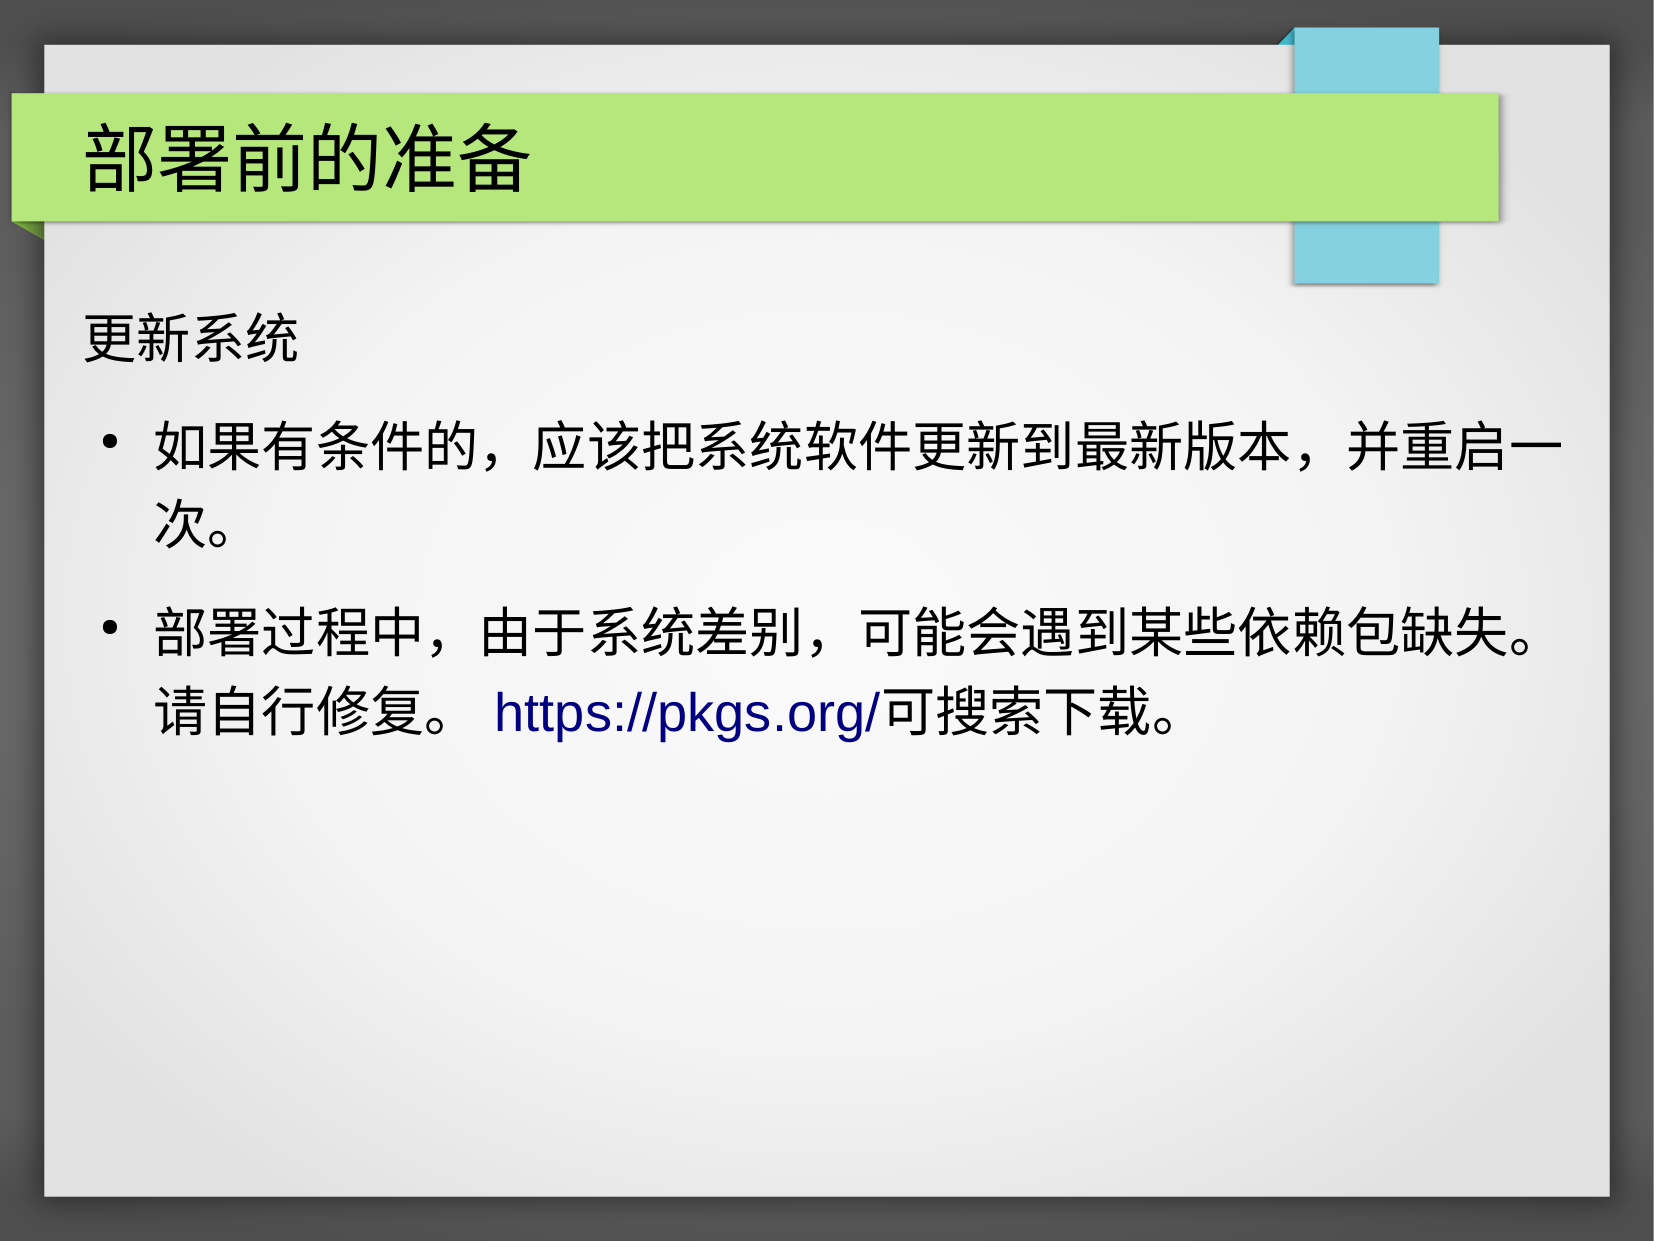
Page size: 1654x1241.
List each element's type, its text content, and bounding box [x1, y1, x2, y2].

list 更新系统 如果有条件的，应该把系统软件更新到最新版本，并重启一次。 部署过程中，由于系统差别，可能会遇到某些依赖包缺失。请自行修复。https://pkgs.org/可搜索下载。 [82, 295, 1571, 1015]
title 部署前的准备 [82, 94, 1264, 213]
picture [0, 0, 1654, 1241]
